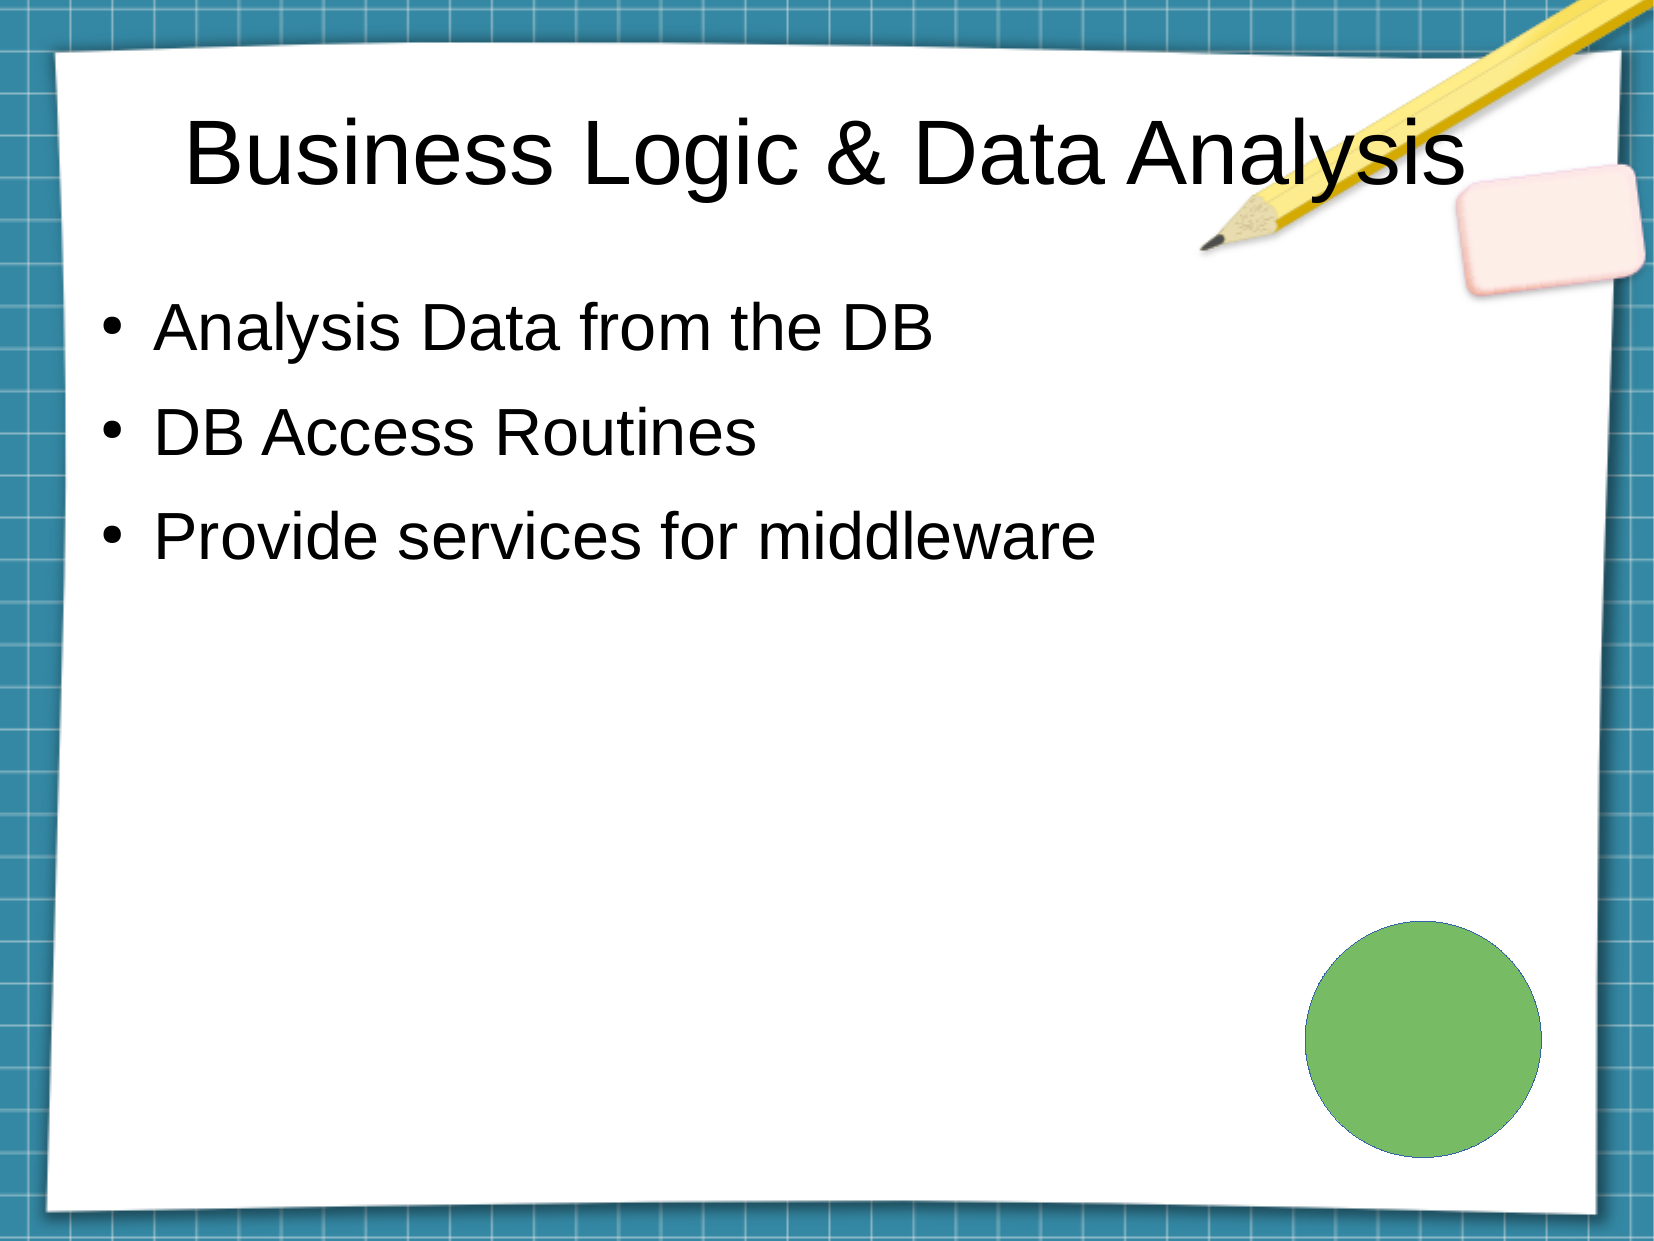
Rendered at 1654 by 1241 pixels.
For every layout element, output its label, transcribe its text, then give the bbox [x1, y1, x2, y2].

text_box [1305, 921, 1542, 1158]
list Analysis Data from the DB DB Access Routines Provide services for middleware [82, 290, 1571, 1010]
picture [0, 0, 1654, 1241]
title Business Logic & Data Analysis [82, 49, 1571, 257]
